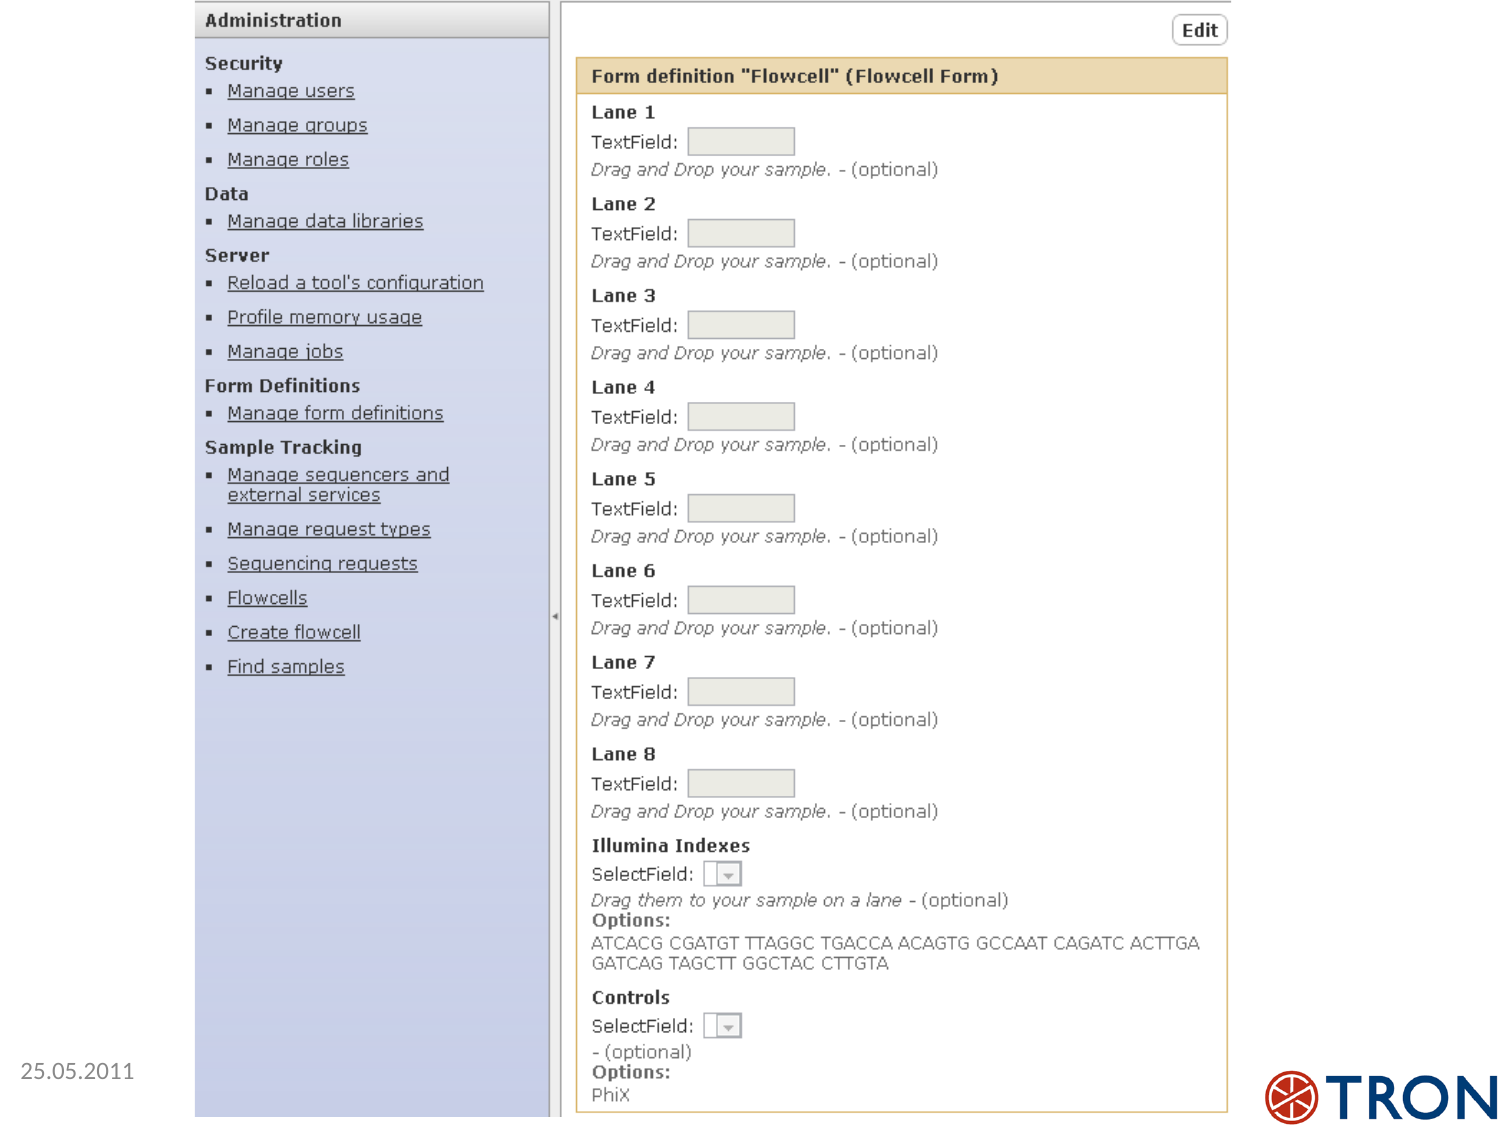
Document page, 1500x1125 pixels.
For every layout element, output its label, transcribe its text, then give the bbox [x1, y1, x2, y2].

text_box 25.05.2011 [5, 1039, 194, 1100]
picture [194, 0, 1232, 1117]
picture [1250, 1069, 1500, 1125]
